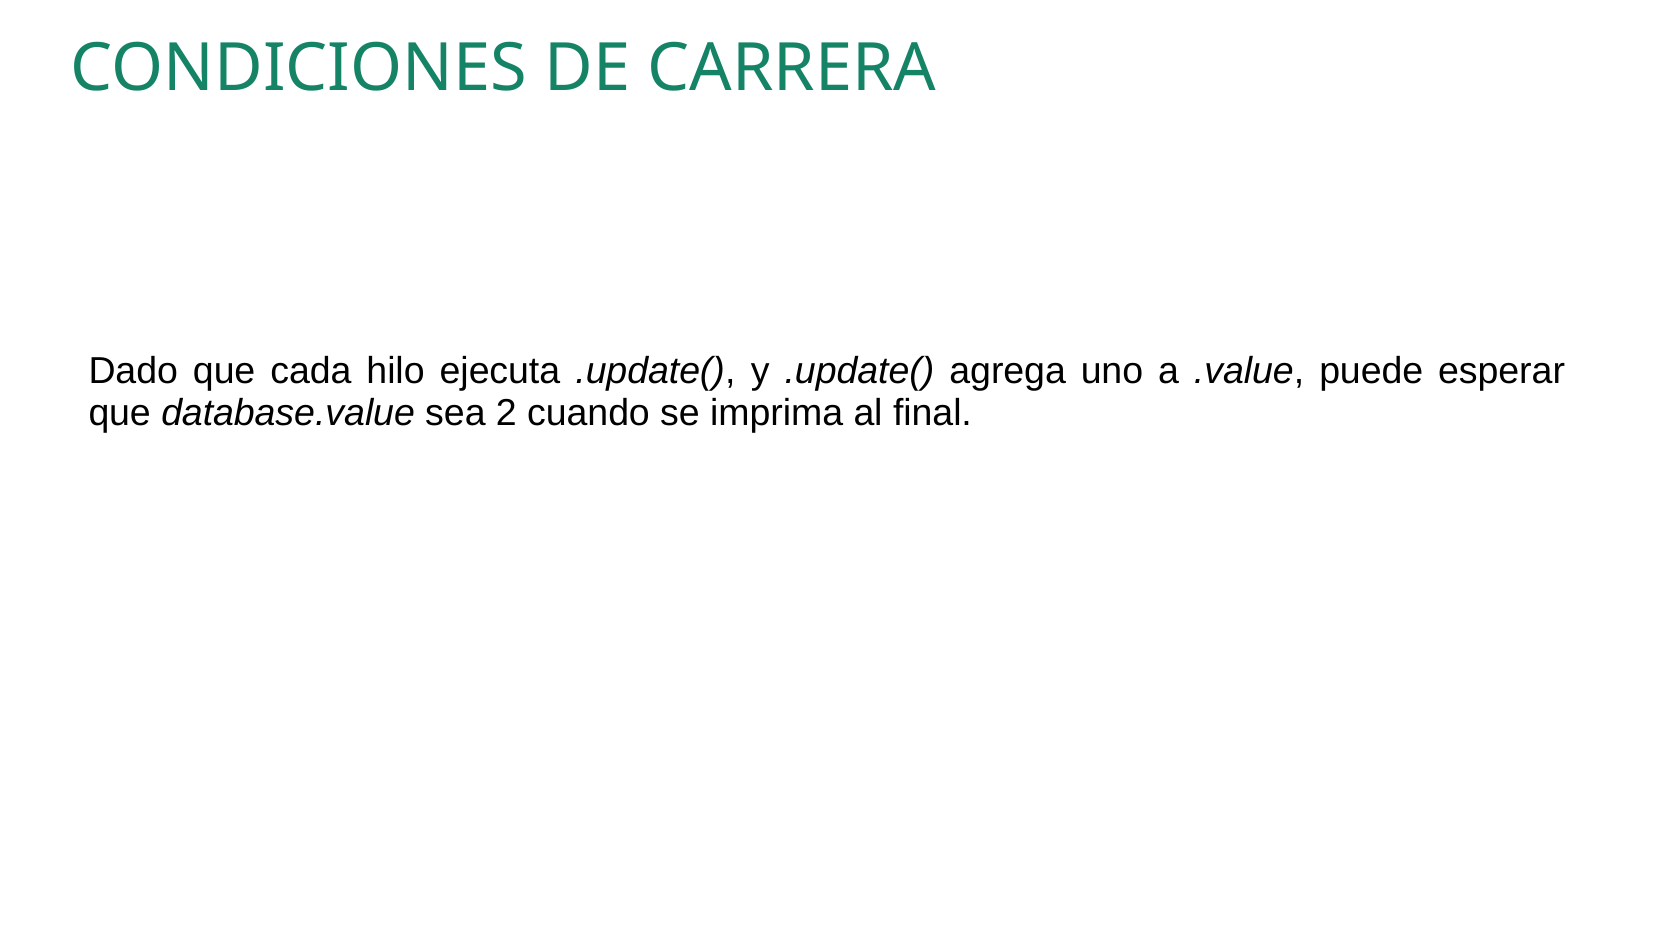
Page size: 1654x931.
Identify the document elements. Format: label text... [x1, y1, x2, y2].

title CONDICIONES DE CARRERA [70, 0, 1447, 159]
text_box Dado que cada hilo ejecuta .update(), y .update() agrega uno a .value, puede esperar que database.value sea 2 cuando se imprima al final. [73, 342, 1580, 473]
